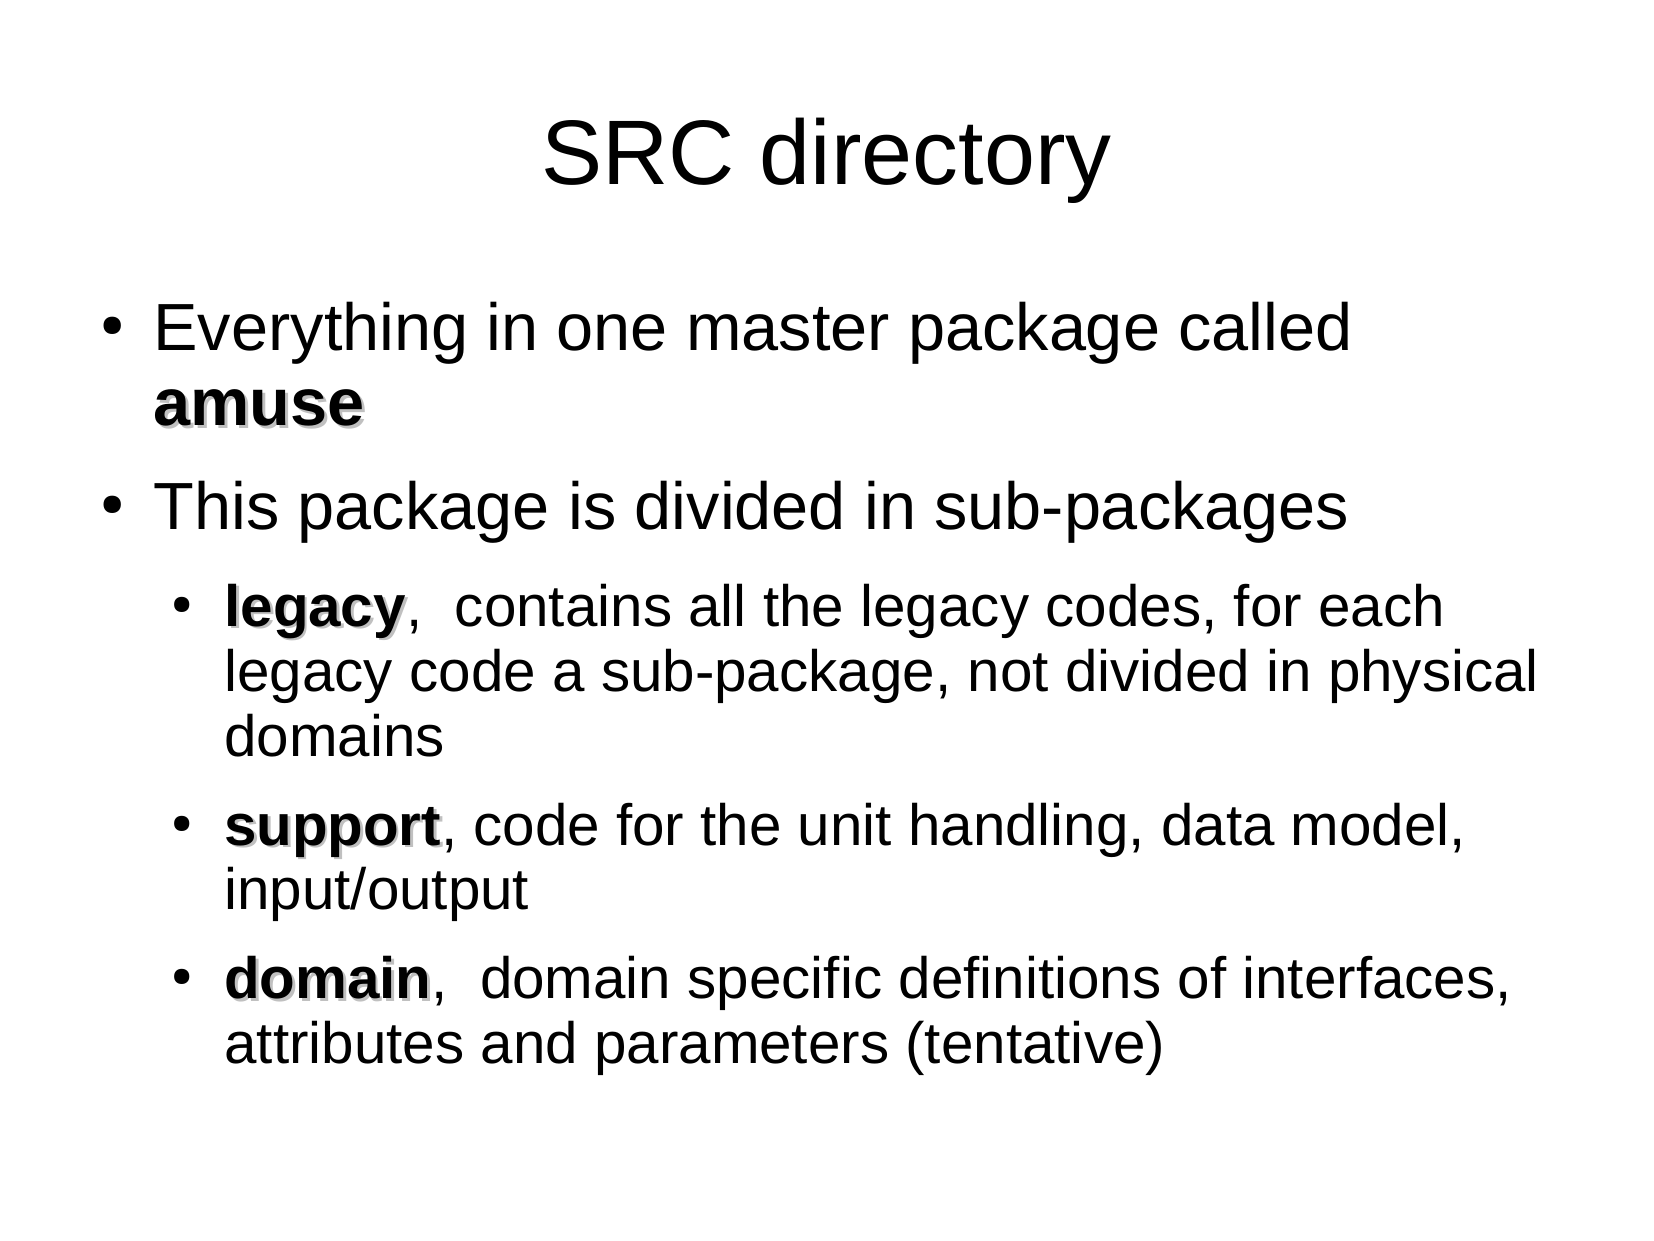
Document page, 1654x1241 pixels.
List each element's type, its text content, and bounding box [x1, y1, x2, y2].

title SRC directory [82, 56, 1571, 250]
list Everything in one master package called amuse This package is divided in sub-packages legacy, contains all the legacy codes, for each legacy code a sub-package, not divided in physical domains support, code for the unit handling, data model, input/output domain, domain specific definitions of interfaces, attributes and parameters (tentative) [82, 290, 1571, 1094]
